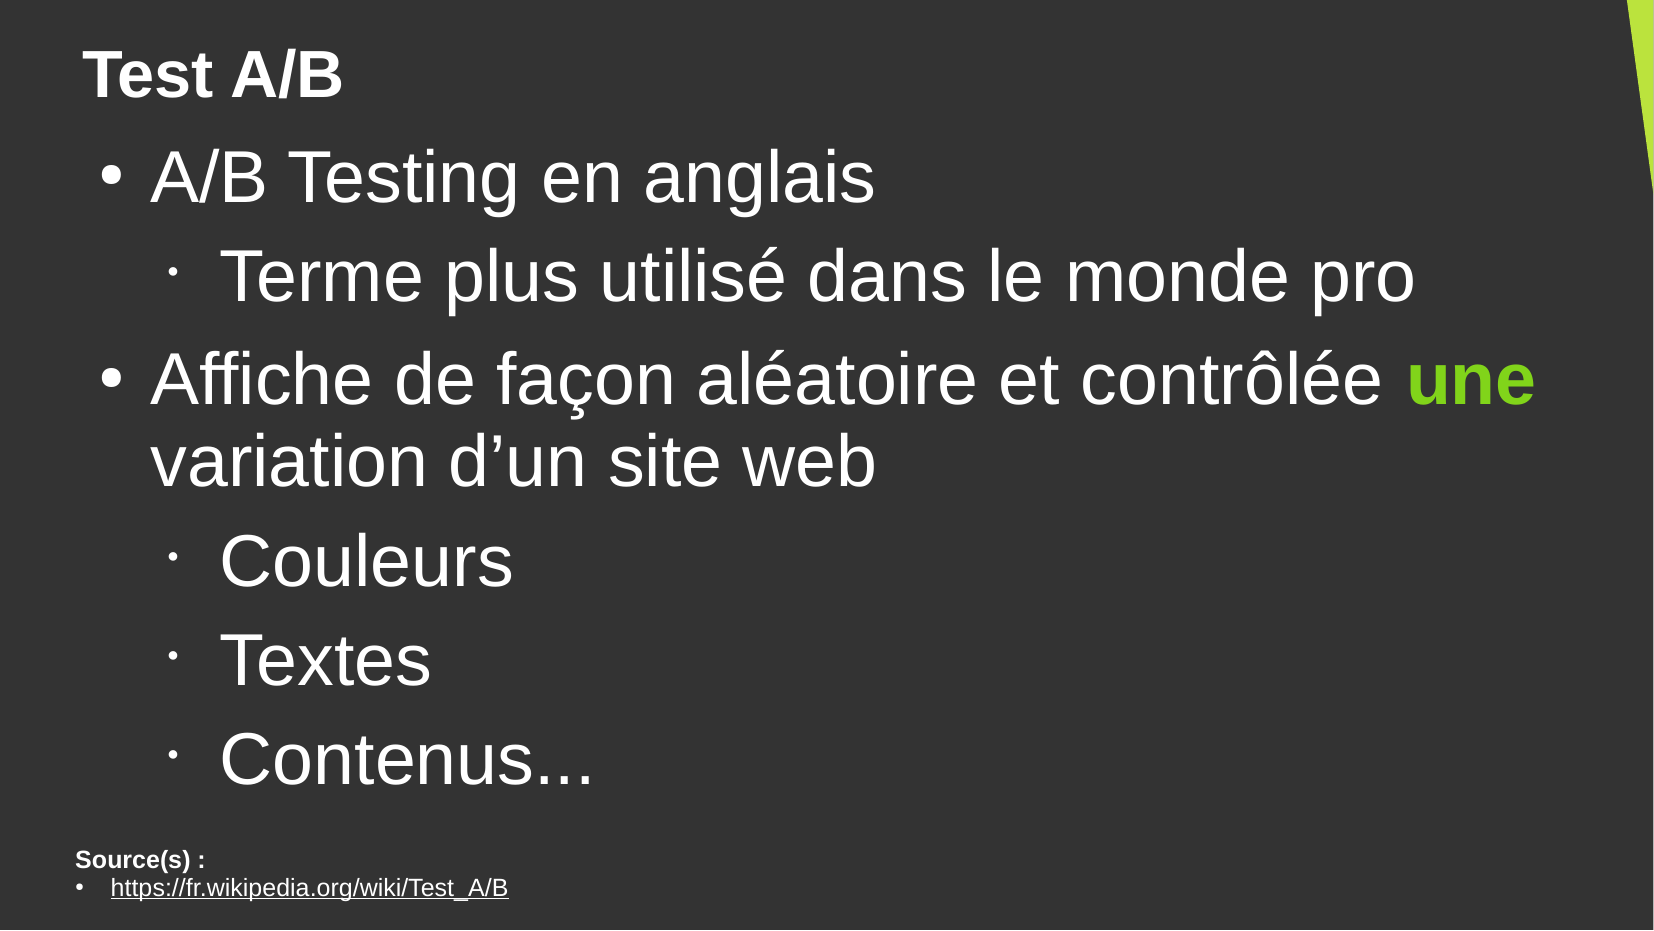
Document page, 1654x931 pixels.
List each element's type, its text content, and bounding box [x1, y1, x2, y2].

title Test A/B [82, 37, 1571, 114]
text_box [1626, 0, 1654, 199]
text_box Source(s) : https://fr.wikipedia.org/wiki/Test_A/B [60, 838, 1546, 910]
list A/B Testing en anglais Terme plus utilisé dans le monde pro Affiche de façon aléatoire et contrôlée une variation d’un site web Couleurs Textes Contenus... [80, 135, 1620, 804]
